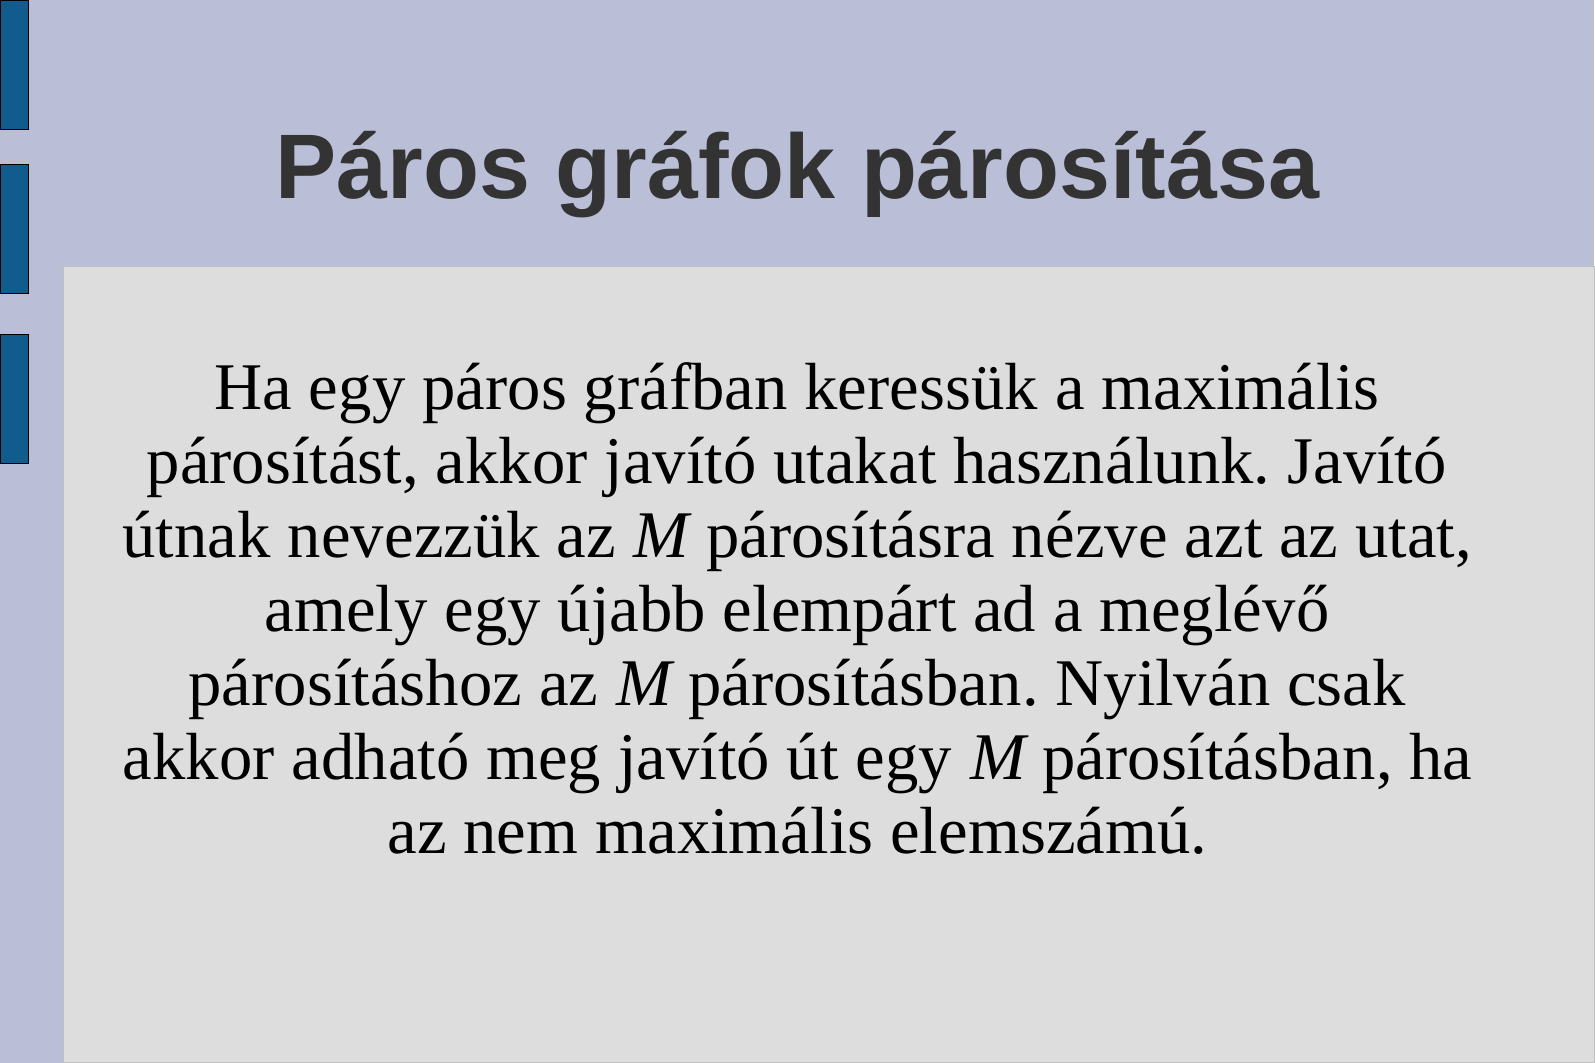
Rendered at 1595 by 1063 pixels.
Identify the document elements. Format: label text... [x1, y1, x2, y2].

subtitle Ha egy páros gráfban keressük a maximális párosítást, akkor javító utakat használunk. Javító útnak nevezzük az M párosításra nézve azt az utat, amely egy újabb elempárt ad a meglévő párosításhoz az M párosításban. Nyilván csak akkor adható meg javító út egy M párosításban, ha az nem maximális elemszámú. [117, 302, 1479, 990]
title Páros gráfok párosítása [117, 85, 1479, 249]
